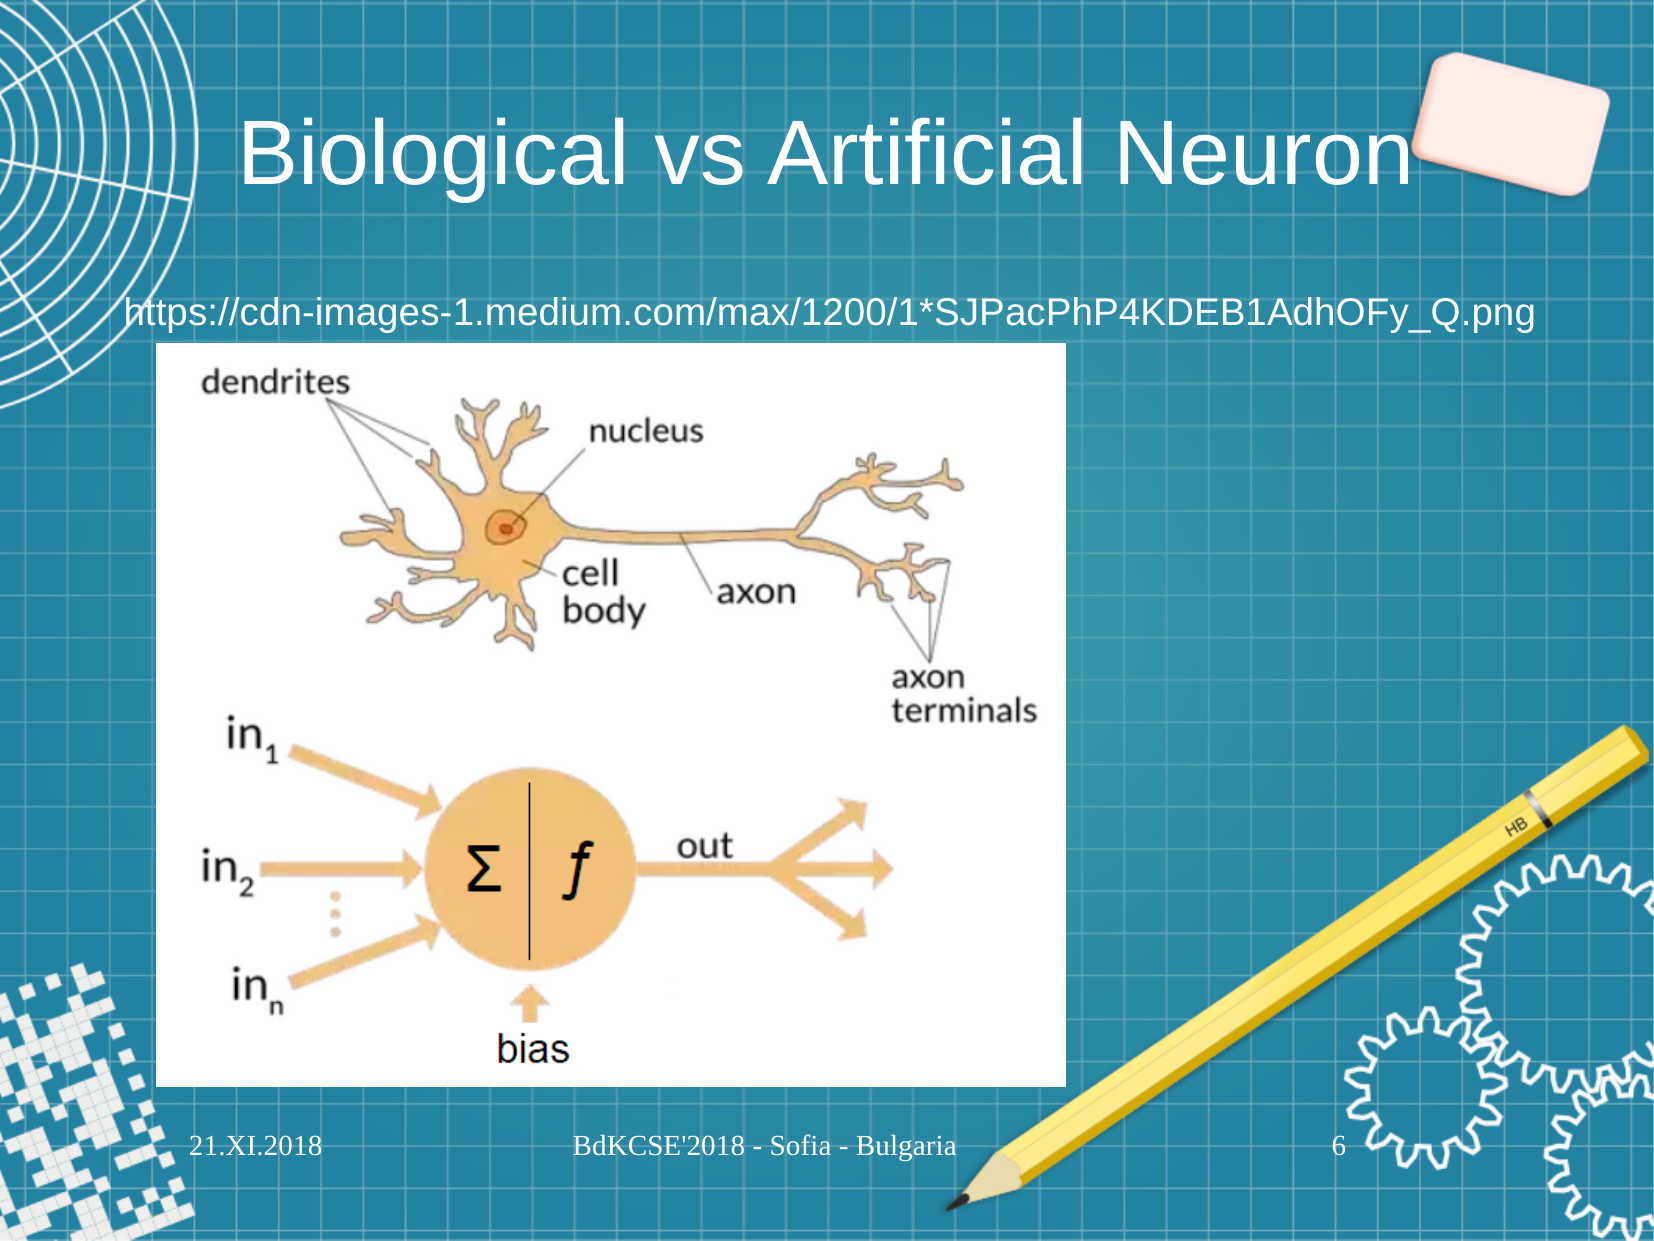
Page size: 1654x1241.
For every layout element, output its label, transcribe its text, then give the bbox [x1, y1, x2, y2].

picture [0, 0, 1654, 1241]
list https://cdn-images-1.medium.com/max/1200/1*SJPacPhP4KDEB1AdhOFy_Q.png [82, 290, 1571, 376]
title Biological vs Artificial Neuron [82, 49, 1571, 257]
